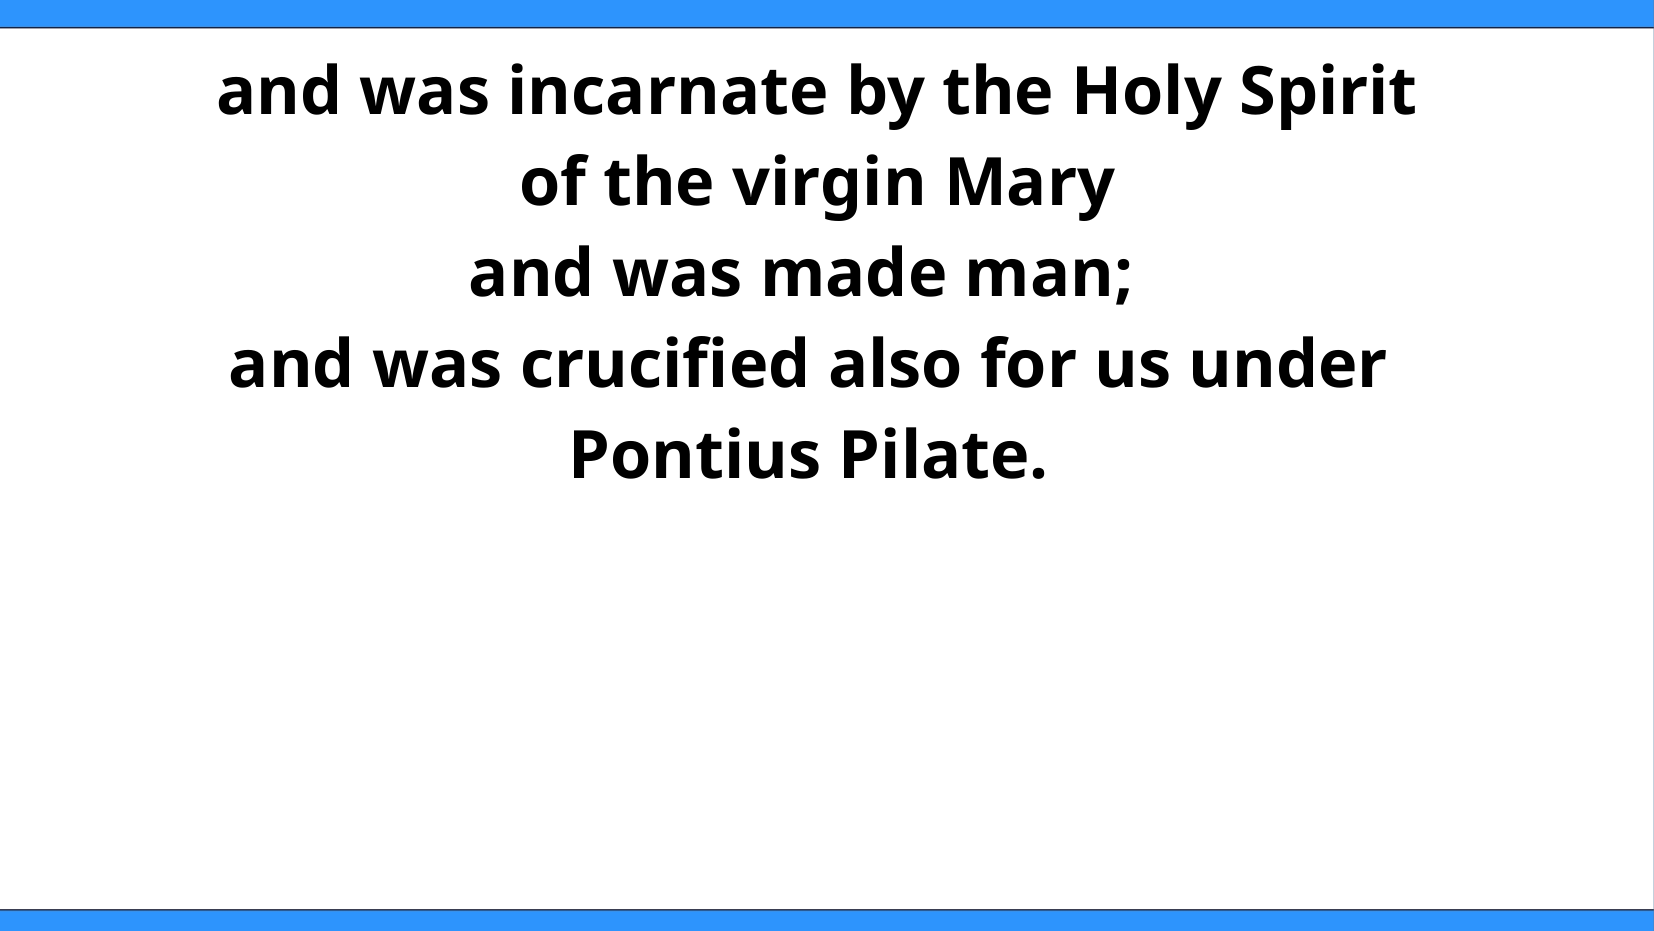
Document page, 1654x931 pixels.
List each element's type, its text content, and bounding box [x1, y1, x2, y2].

picture [0, 0, 1654, 931]
text_box and was incarnate by the Holy Spirit of the virgin Mary and was made man; and was crucified also for us under Pontius Pilate. [90, 36, 1546, 496]
